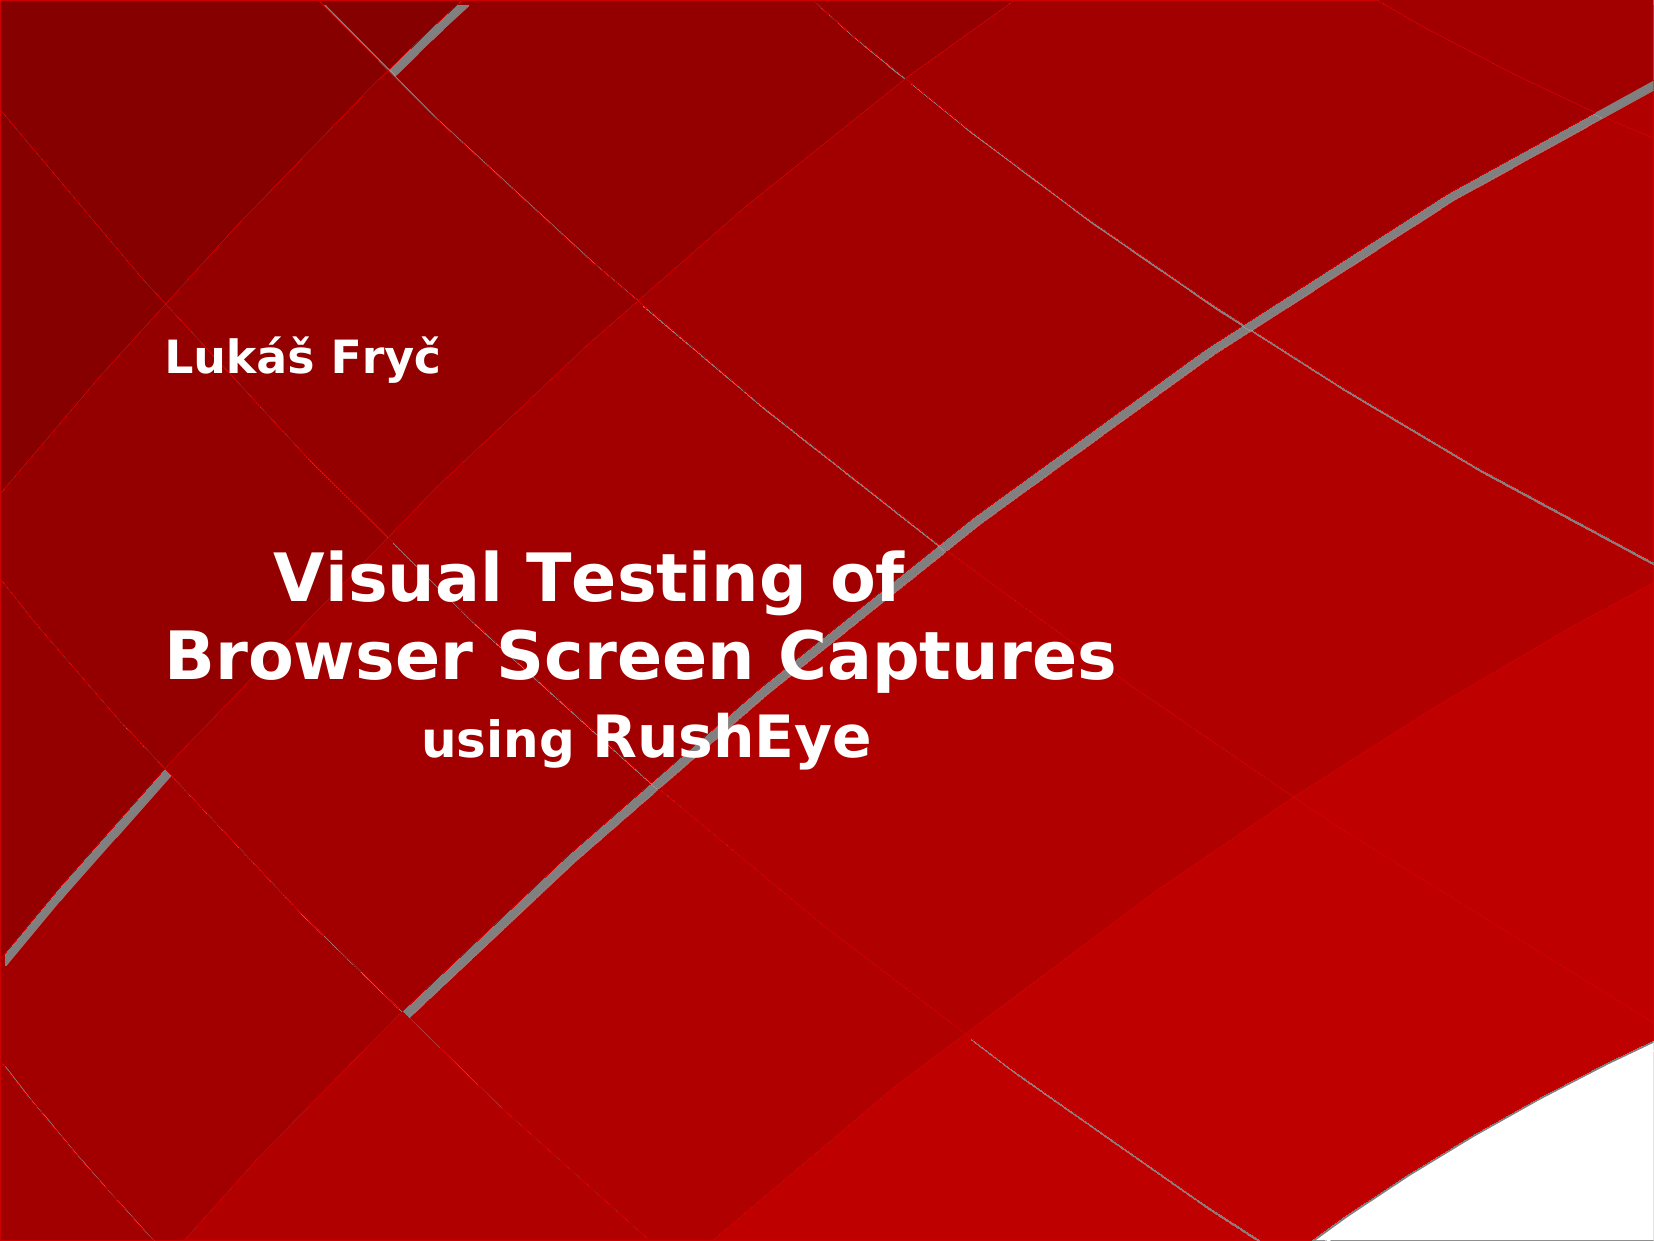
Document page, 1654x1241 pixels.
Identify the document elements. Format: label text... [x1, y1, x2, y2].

text_box Lukáš Fryč Visual Testing of Browser Screen Captures using RushEye [128, 253, 1529, 904]
